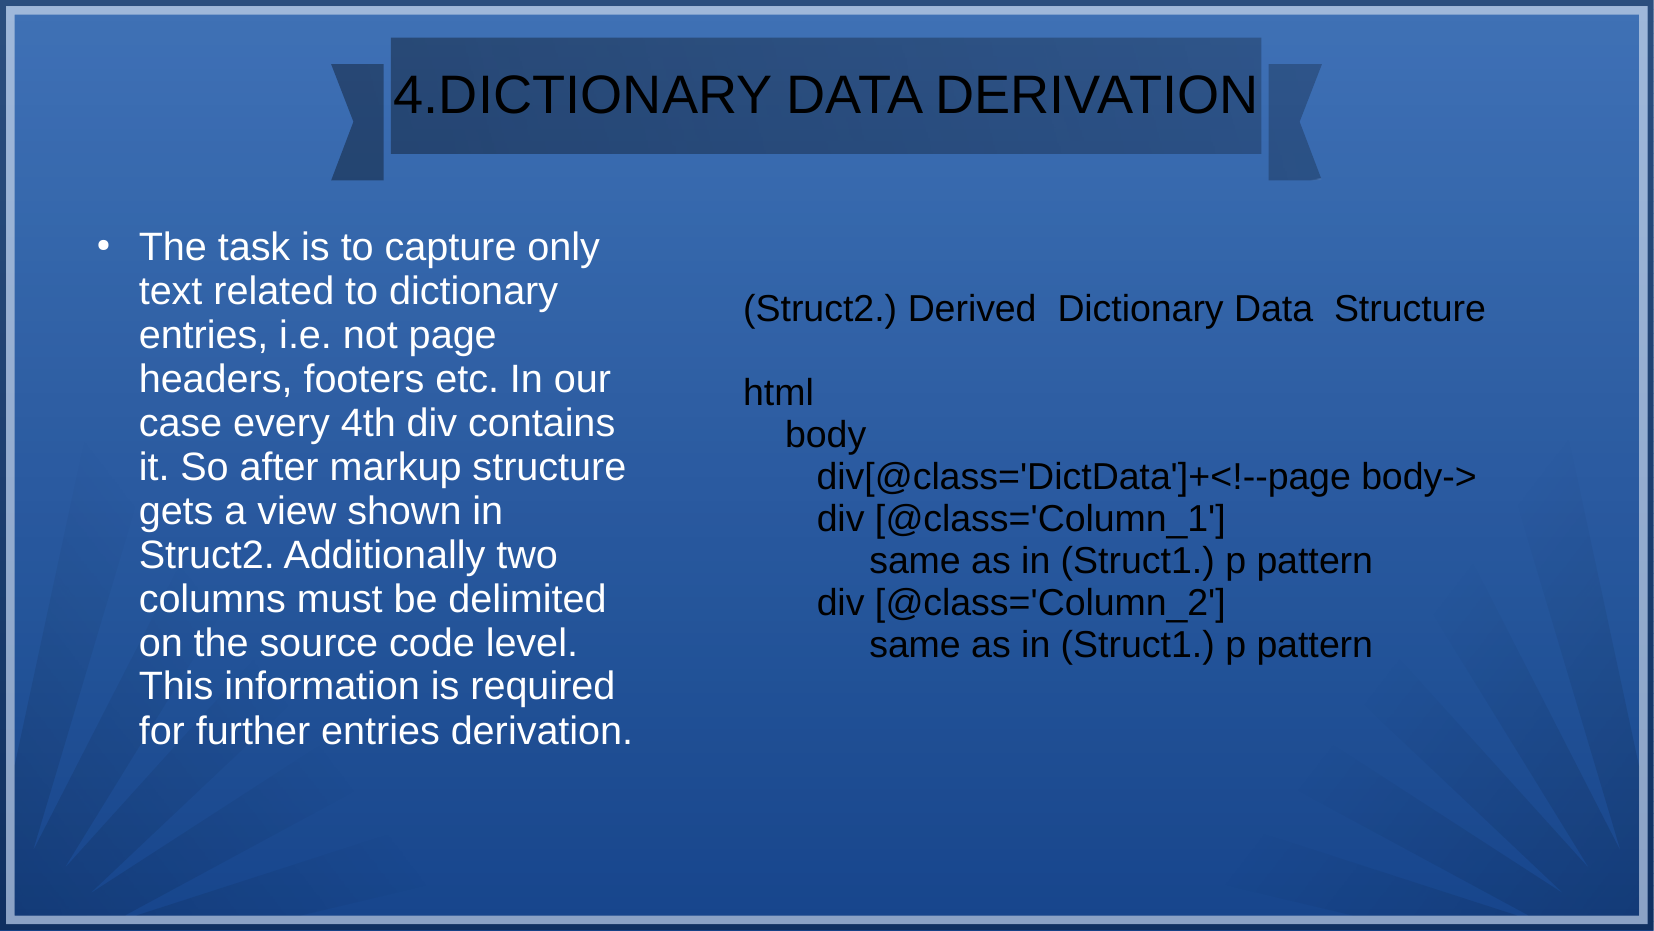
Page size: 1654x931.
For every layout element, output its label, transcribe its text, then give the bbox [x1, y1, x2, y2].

list The task is to capture only text related to dictionary entries, i.e. not page headers, footers etc. In our case every 4th div contains it. So after markup structure gets a view shown in Struct2. Additionally two columns must be delimited on the source code level. This information is required for further entries derivation. [82, 224, 638, 804]
title 4.DICTIONARY DATA DERIVATION [389, 35, 1264, 154]
text_box (Struct2.) Derived Dictionary Data Structure html body div[@class='DictData']+<!--page body-> div [@class='Column_1'] same as in (Struct1.) p pattern div [@class='Column_2'] same as in (Struct1.) p pattern [728, 280, 1512, 674]
